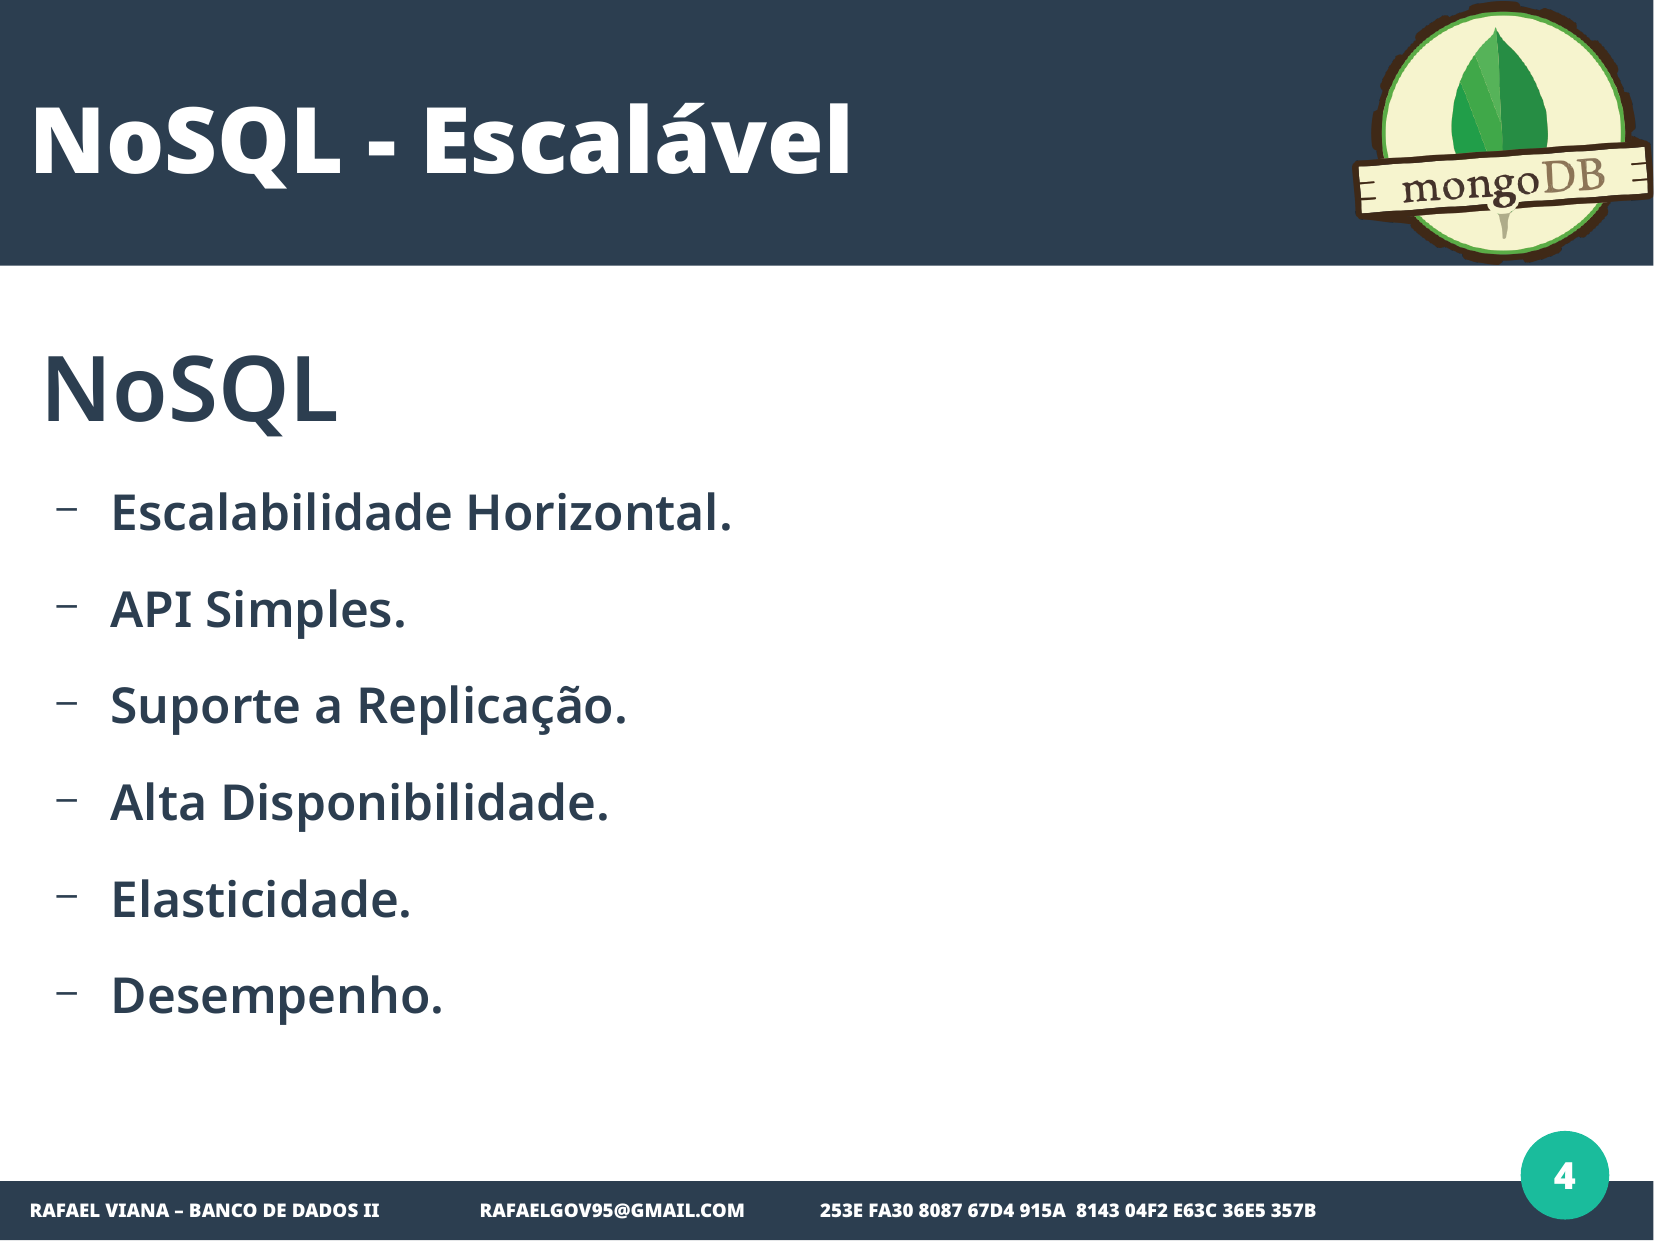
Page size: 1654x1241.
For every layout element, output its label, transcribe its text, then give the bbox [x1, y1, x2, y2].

text_box NoSQL Escalabilidade Horizontal. API Simples. Suporte a Replicação. Alta Disponibilidade. Elasticidade. Desempenho. [0, 324, 1625, 1034]
text_box RAFAEL VIANA – BANCO DE DADOS II RAFAELGOV95@GMAIL.COM 253E FA30 8087 67D4 915A 8143 04F2 E63C 36E5 357B [29, 1181, 1654, 1241]
picture [1352, 0, 1654, 284]
title NoSQL - Escalável [29, 59, 1352, 217]
